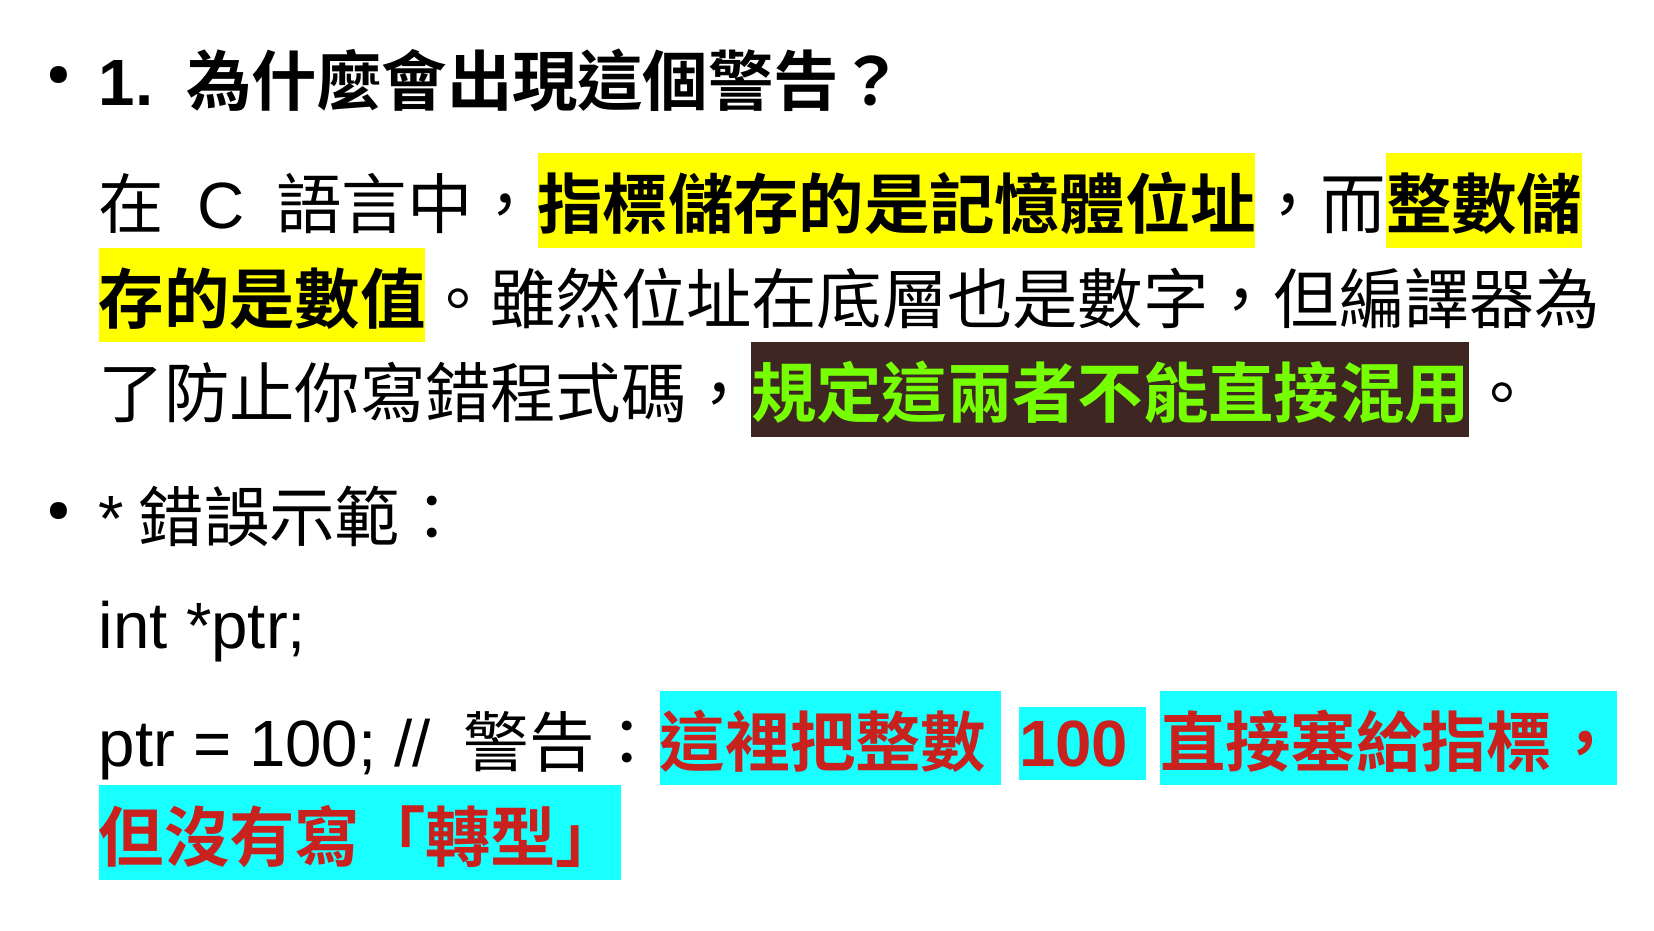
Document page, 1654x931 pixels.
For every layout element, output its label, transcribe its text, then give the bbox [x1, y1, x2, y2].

list 1. 為什麼會出現這個警告？ 在 C 語言中，指標儲存的是記憶體位址，而整數儲存的是數值。雖然位址在底層也是數字，但編譯器為了防止你寫錯程式碼，規定這兩者不能直接混用。 *錯誤示範： int *ptr; ptr = 100; // 警告：這裡把整數 100 直接塞給指標，但沒有寫「轉型」 [29, 29, 1625, 916]
